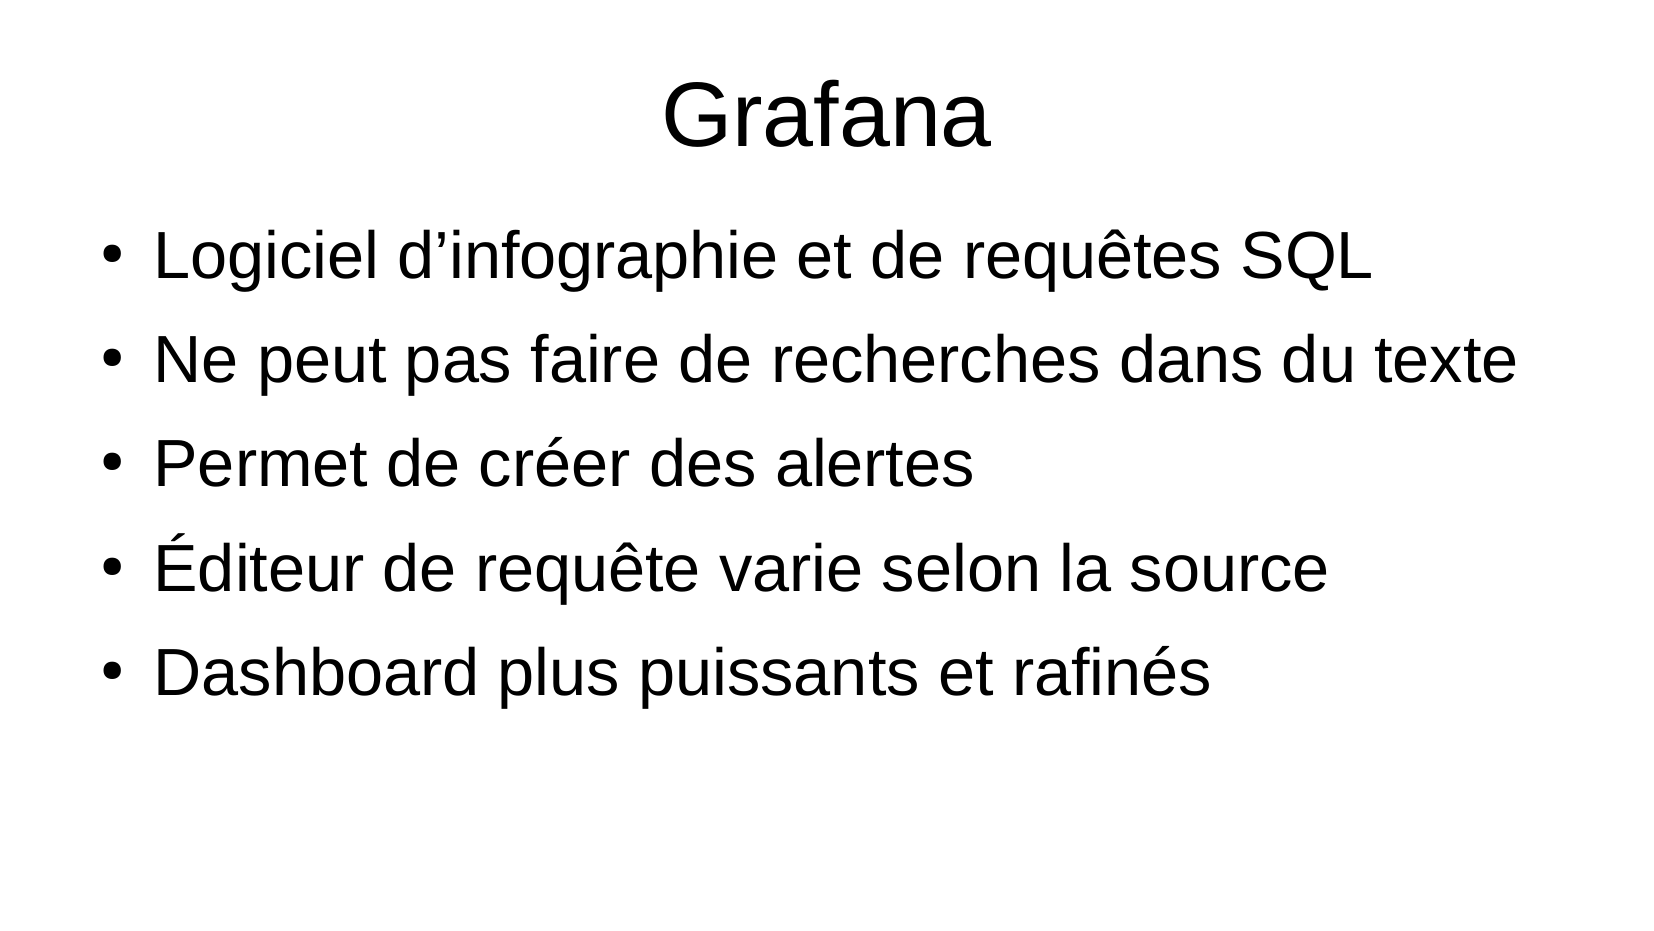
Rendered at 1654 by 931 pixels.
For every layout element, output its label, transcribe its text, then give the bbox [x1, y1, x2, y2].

title Grafana [82, 37, 1571, 193]
list Logiciel d’infographie et de requêtes SQL Ne peut pas faire de recherches dans du texte Permet de créer des alertes Éditeur de requête varie selon la source Dashboard plus puissants et rafinés [82, 217, 1571, 758]
